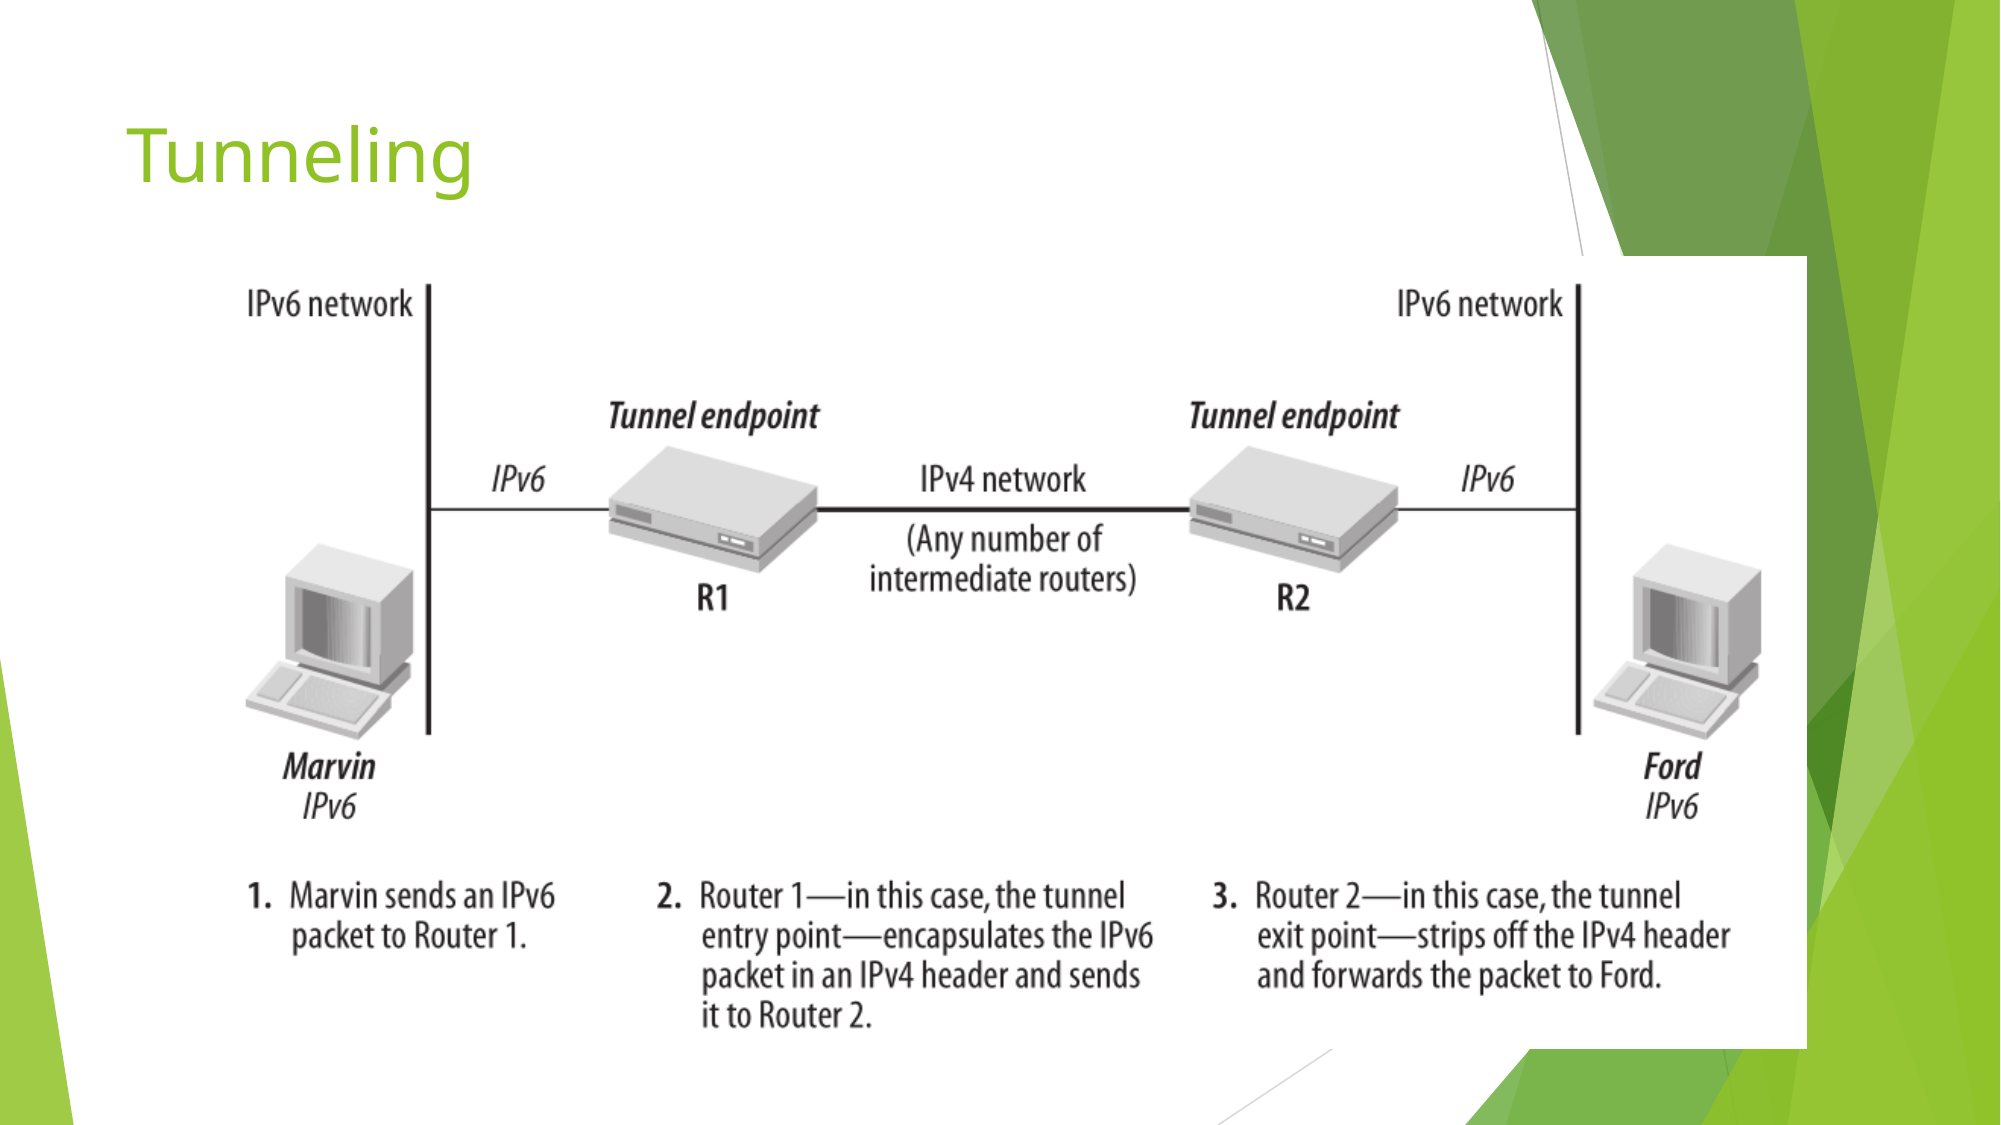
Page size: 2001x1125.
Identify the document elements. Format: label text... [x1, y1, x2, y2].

picture [193, 256, 1807, 1049]
title Tunneling [111, 99, 1522, 317]
